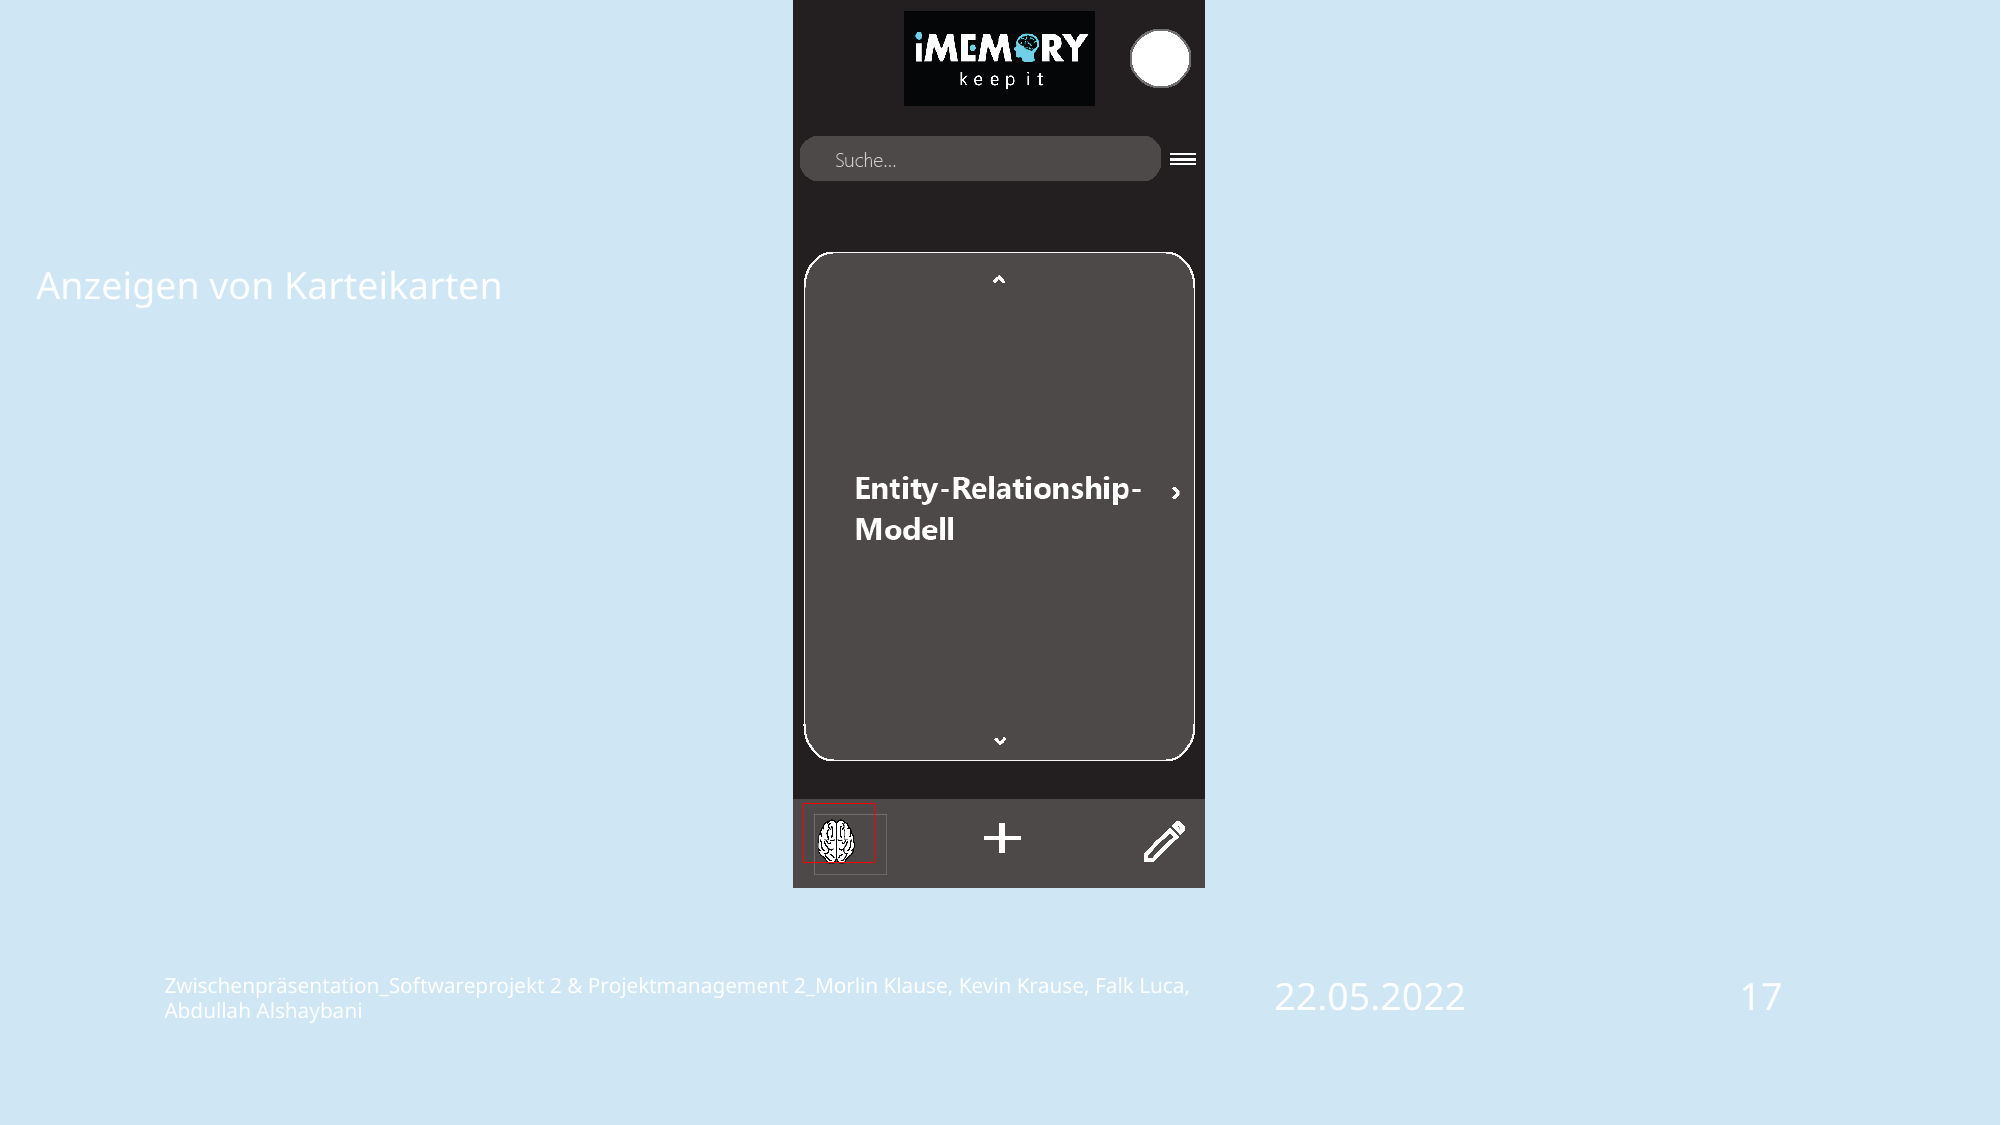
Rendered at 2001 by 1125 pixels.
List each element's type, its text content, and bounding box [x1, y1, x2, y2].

text_box [803, 803, 875, 863]
text_box Anzeigen von Karteikarten [0, 254, 650, 315]
slide_number 22.05.2022 [1259, 965, 1710, 1025]
chart [794, 0, 1206, 889]
slide_number <Nummer> [1724, 965, 1849, 1025]
footer Zwischenpräsentation_Softwareprojekt 2 & Projektmanagement 2_Morlin Klause, Kevin Krause, Falk Luca, Abdullah Alshaybani [149, 965, 1245, 1025]
picture [793, 0, 1205, 888]
